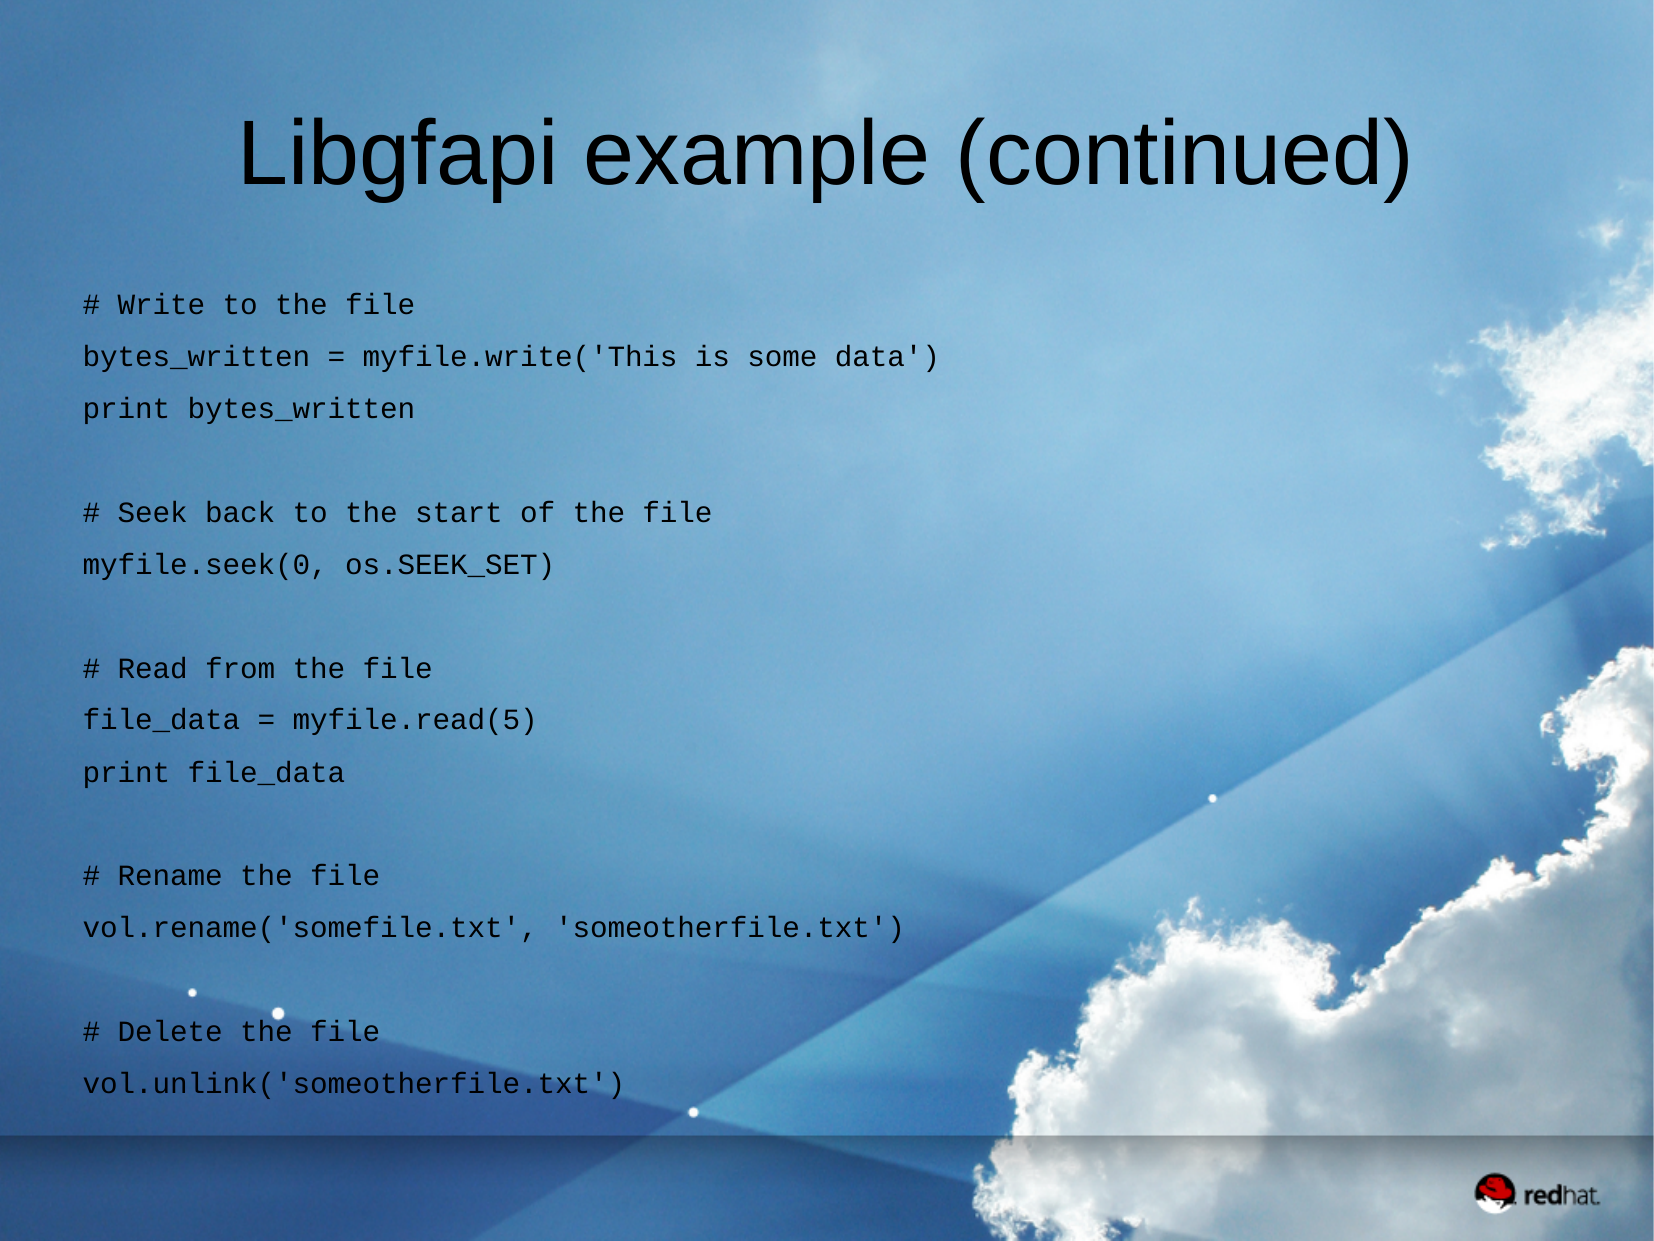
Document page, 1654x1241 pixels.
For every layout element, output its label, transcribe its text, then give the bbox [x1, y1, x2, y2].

title Libgfapi example (continued) [82, 49, 1571, 238]
list # Write to the file bytes_written = myfile.write('This is some data') print bytes_written # Seek back to the start of the file myfile.seek(0, os.SEEK_SET) # Read from the file file_data = myfile.read(5) print file_data # Rename the file vol.rename('somefile.txt', 'someotherfile.txt') # Delete the file vol.unlink('someotherfile.txt') [82, 238, 1571, 1111]
picture [0, 0, 1654, 1241]
